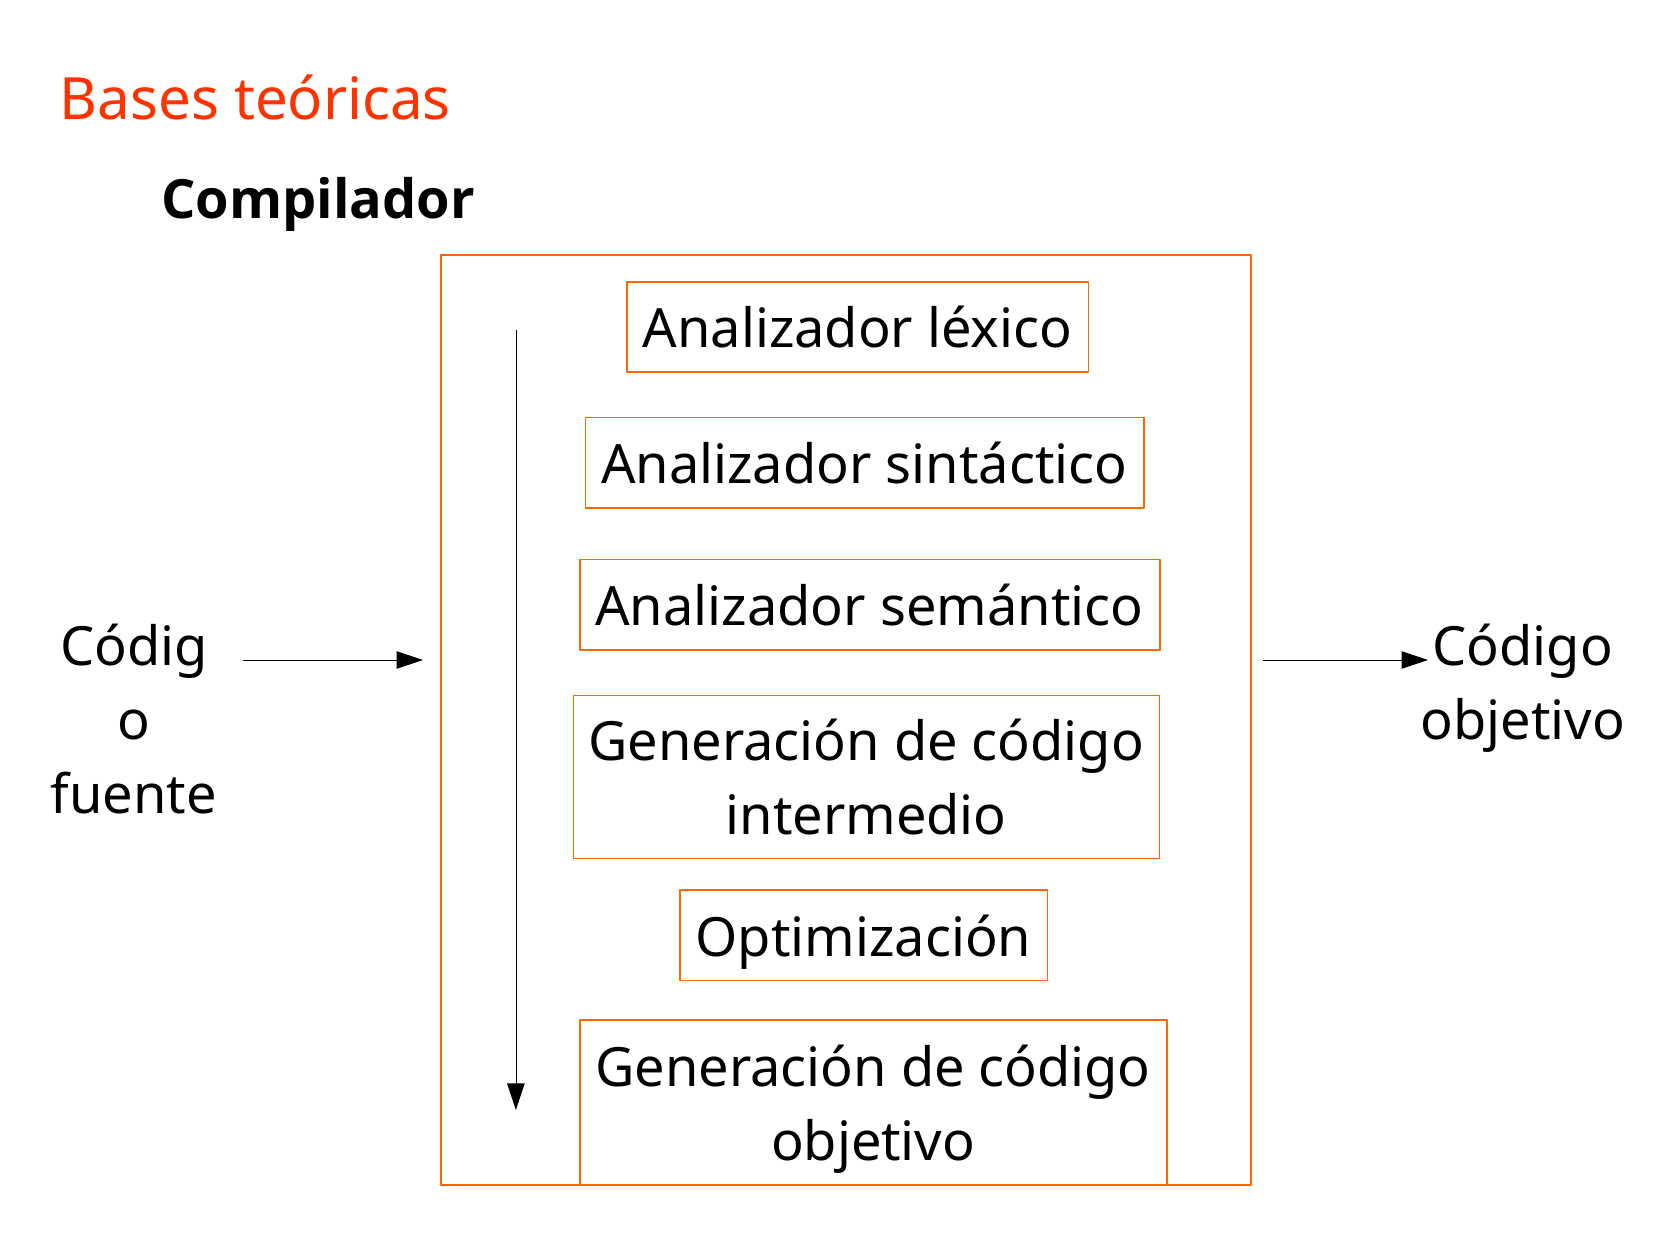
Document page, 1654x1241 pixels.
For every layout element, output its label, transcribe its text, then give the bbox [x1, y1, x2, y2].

text_box Código objetivo [1405, 600, 1642, 751]
text_box [440, 255, 1251, 1186]
text_box Analizador sintáctico [585, 417, 1133, 500]
text_box Optimización [680, 890, 1036, 972]
text_box Generación de código objetivo [579, 1020, 1146, 1167]
text_box Analizador semántico [579, 559, 1143, 642]
text_box Analizador léxico [626, 281, 1078, 364]
text_box Compilador [146, 153, 464, 234]
text_box Bases teóricas [45, 50, 1231, 136]
text_box Generación de código intermedio [573, 695, 1139, 841]
text_box Código fuente [35, 600, 244, 746]
